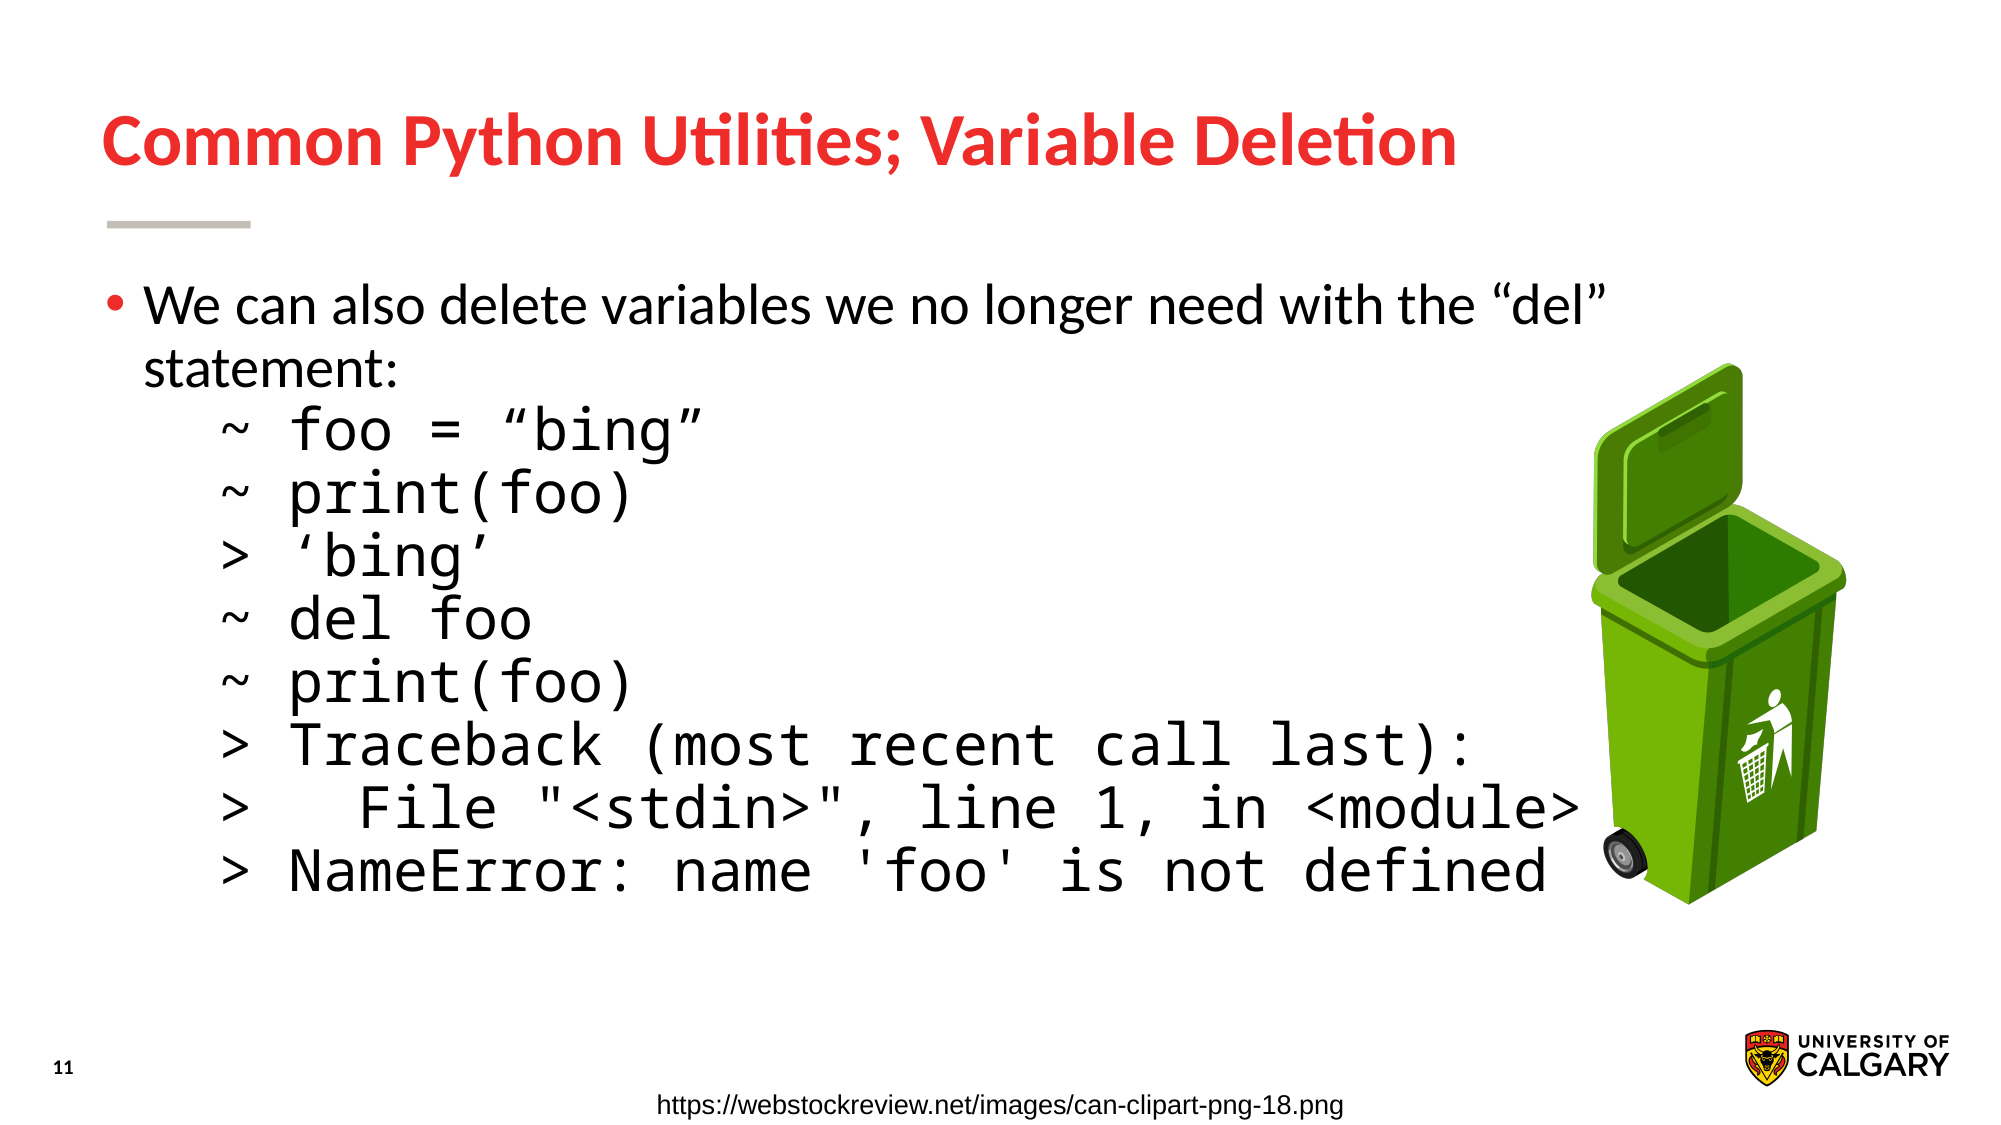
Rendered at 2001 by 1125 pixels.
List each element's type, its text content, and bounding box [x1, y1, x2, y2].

picture [1588, 361, 1849, 907]
picture [1722, 1012, 1972, 1099]
title Common Python Utilities; Variable Deletion [87, 60, 1774, 222]
text_box https://webstockreview.net/images/can-clipart-png-18.png [50, 1082, 1950, 1125]
list We can also delete variables we no longer need with the “del” statement: ~ foo = “bing” ~ print(foo) > ‘bing’ ~ del foo ~ print(foo) > Traceback (most recent call last): > File "<stdin>", line 1, in <module> > NameError: name 'foo' is not defined [91, 266, 1774, 981]
